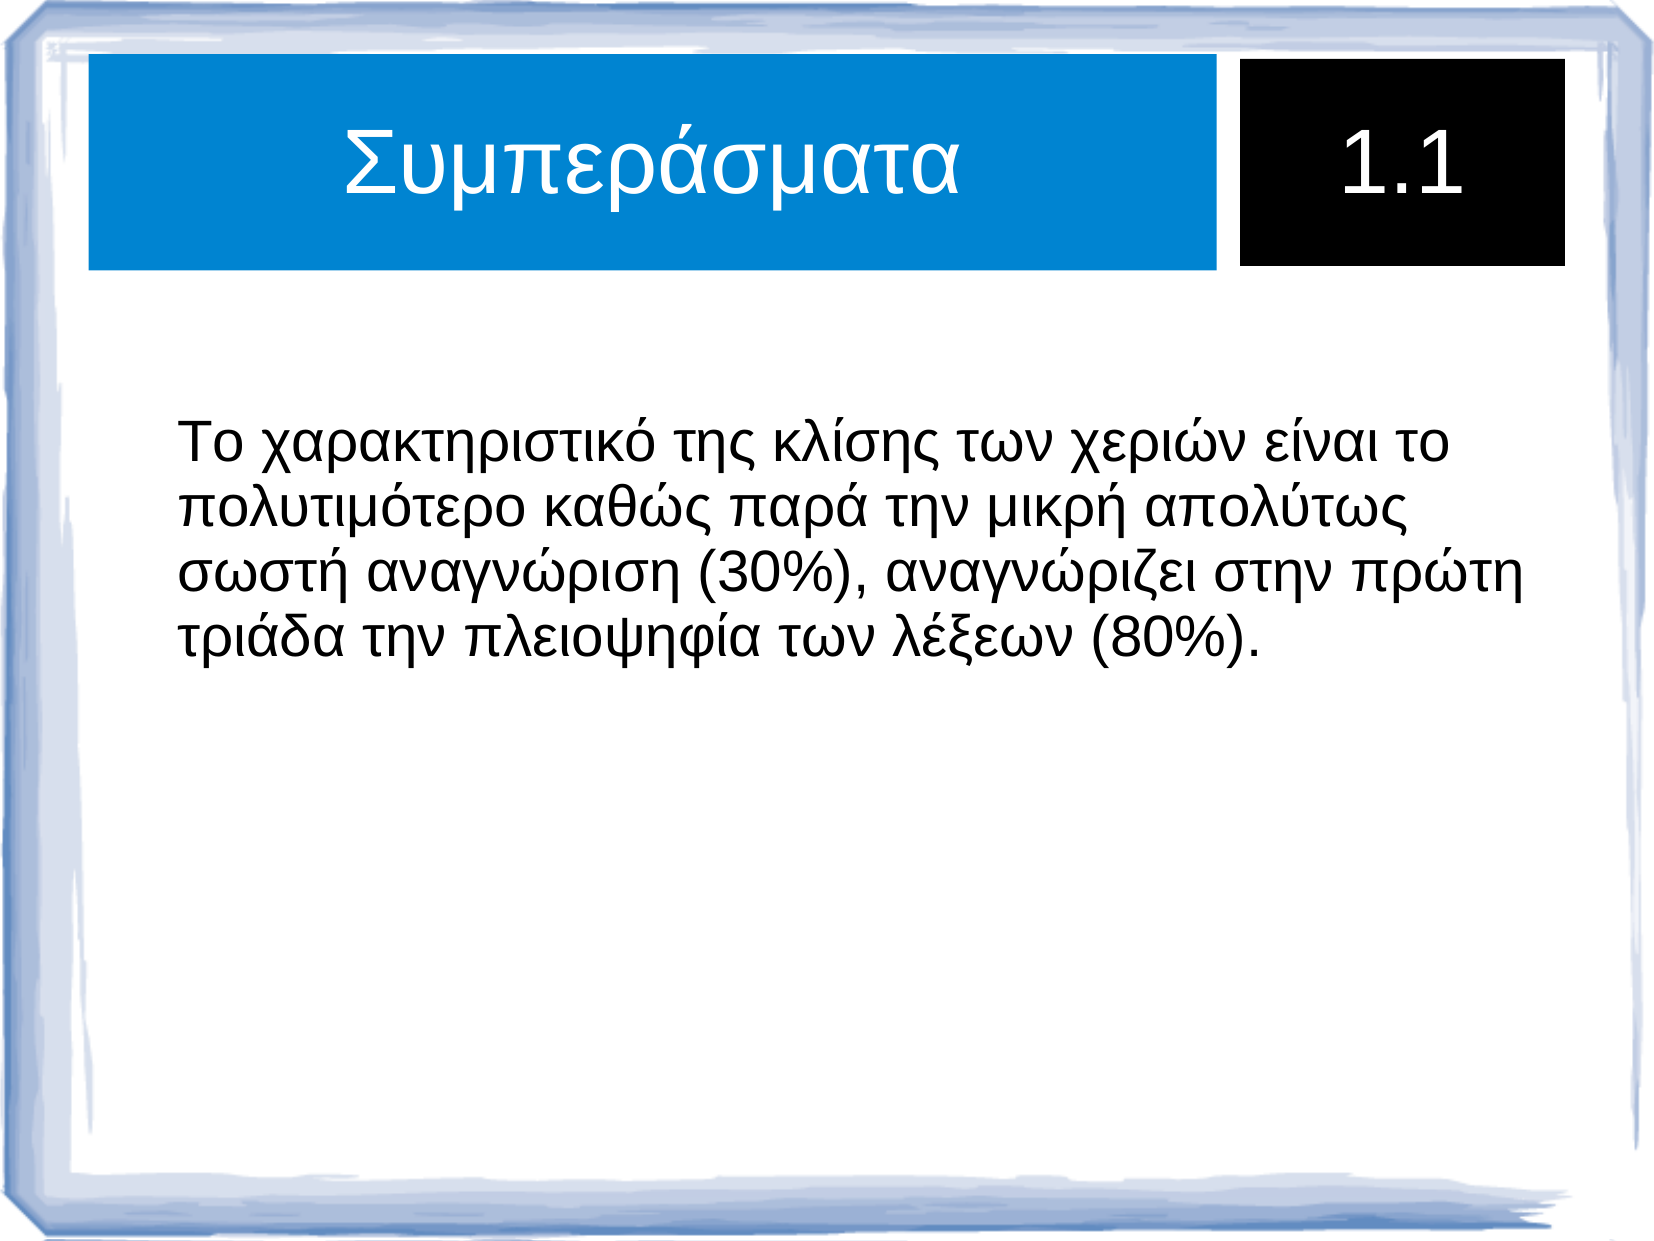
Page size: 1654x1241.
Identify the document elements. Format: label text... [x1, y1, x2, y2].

list Το χαρακτηριστικό της κλίσης των χεριών είναι το πολυτιμότερο καθώς παρά την μικρή απολύτως σωστή αναγνώριση (30%), αναγνώριζει στην πρώτη τριάδα την πλειοψηφία των λέξεων (80%). [106, 313, 1530, 1028]
picture [0, 0, 1654, 1241]
title Συμπεράσματα [88, 54, 1217, 271]
title 1.1 [1240, 58, 1565, 266]
